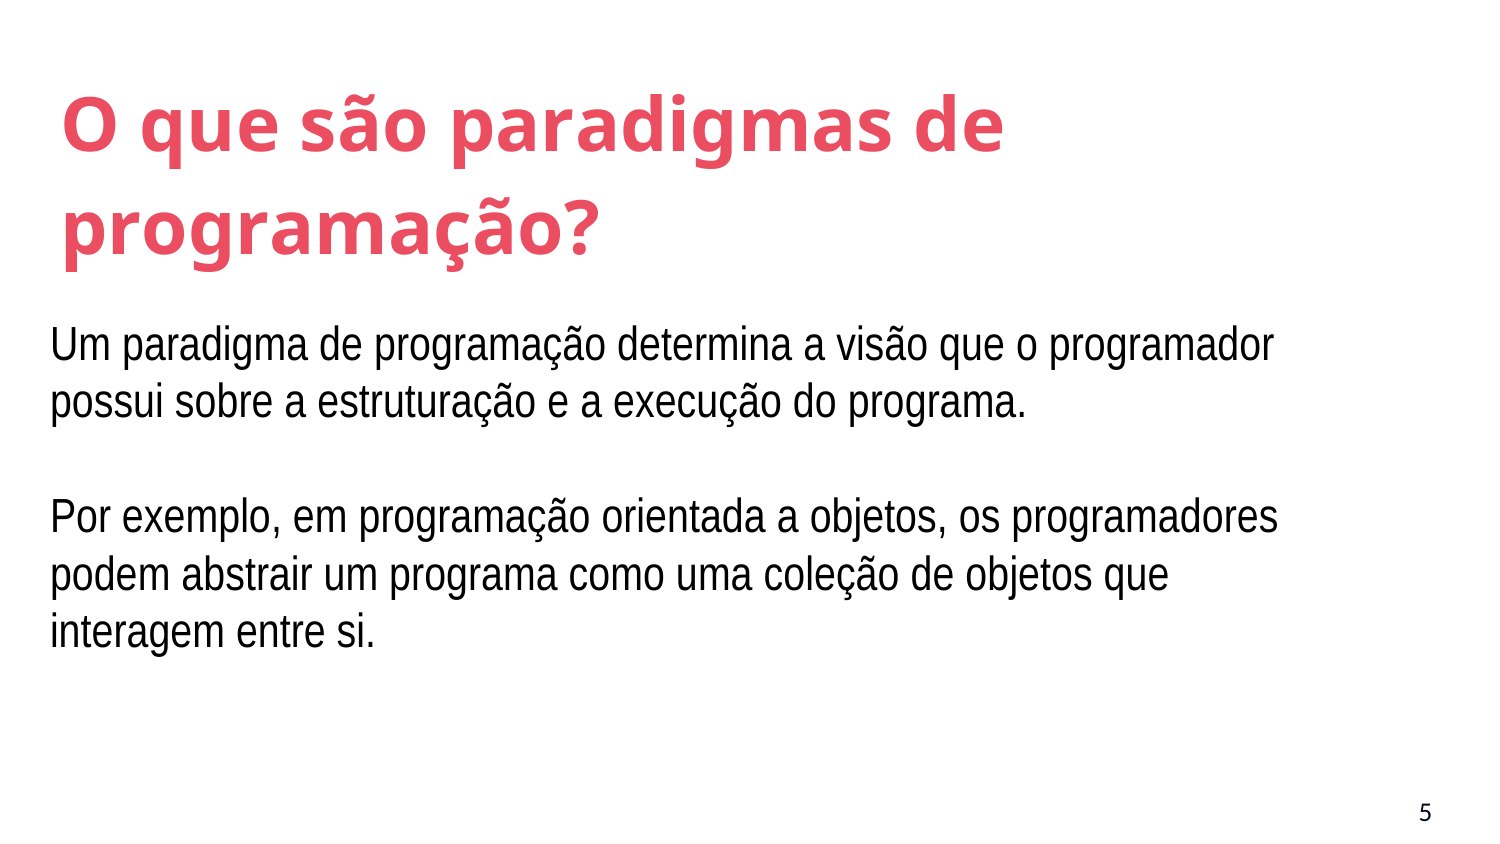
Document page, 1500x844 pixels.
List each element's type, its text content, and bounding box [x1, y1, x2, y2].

slide_number 5 [1403, 779, 1494, 844]
text_box O que são paradigmas de programação? [45, 47, 1395, 318]
